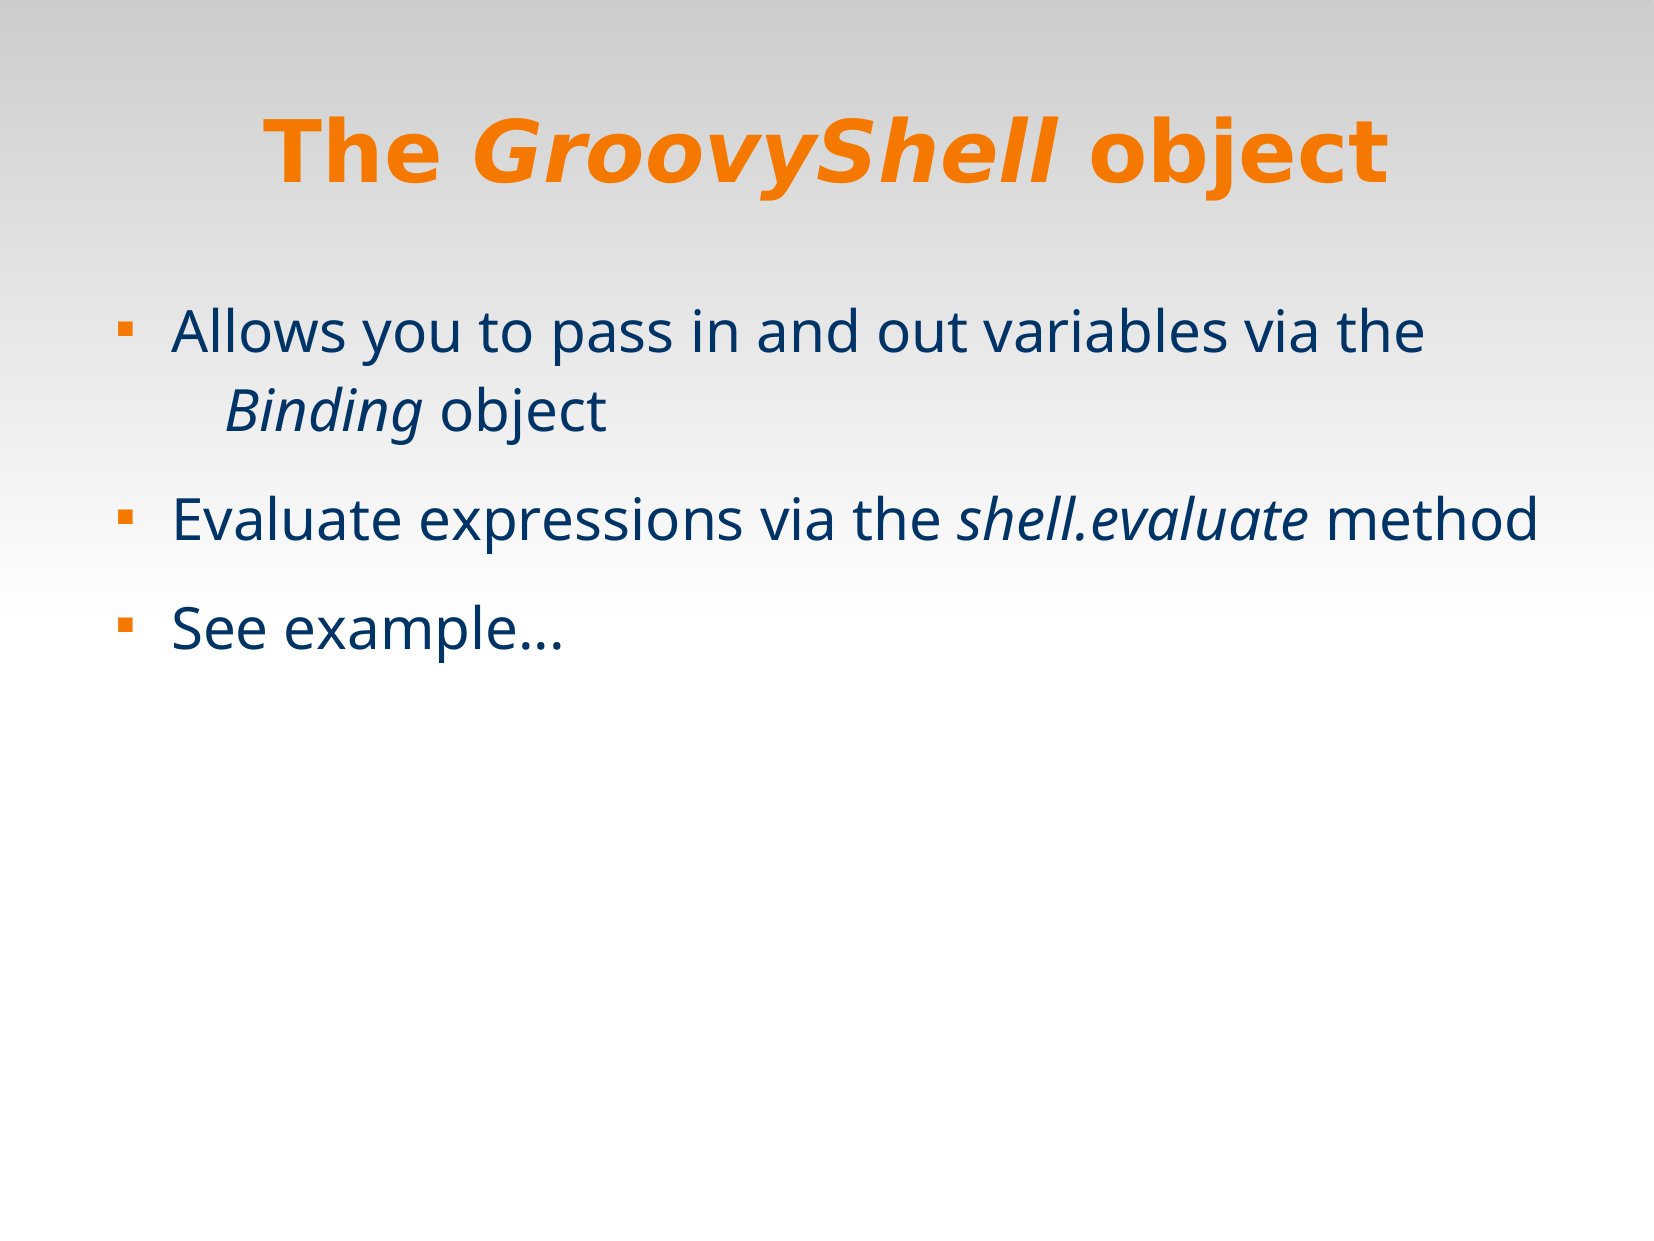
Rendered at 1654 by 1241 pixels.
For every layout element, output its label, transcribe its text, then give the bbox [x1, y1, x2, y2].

title The GroovyShell object [82, 49, 1571, 257]
list Allows you to pass in and out variables via the Binding object Evaluate expressions via the shell.evaluate method See example... [82, 290, 1571, 1109]
